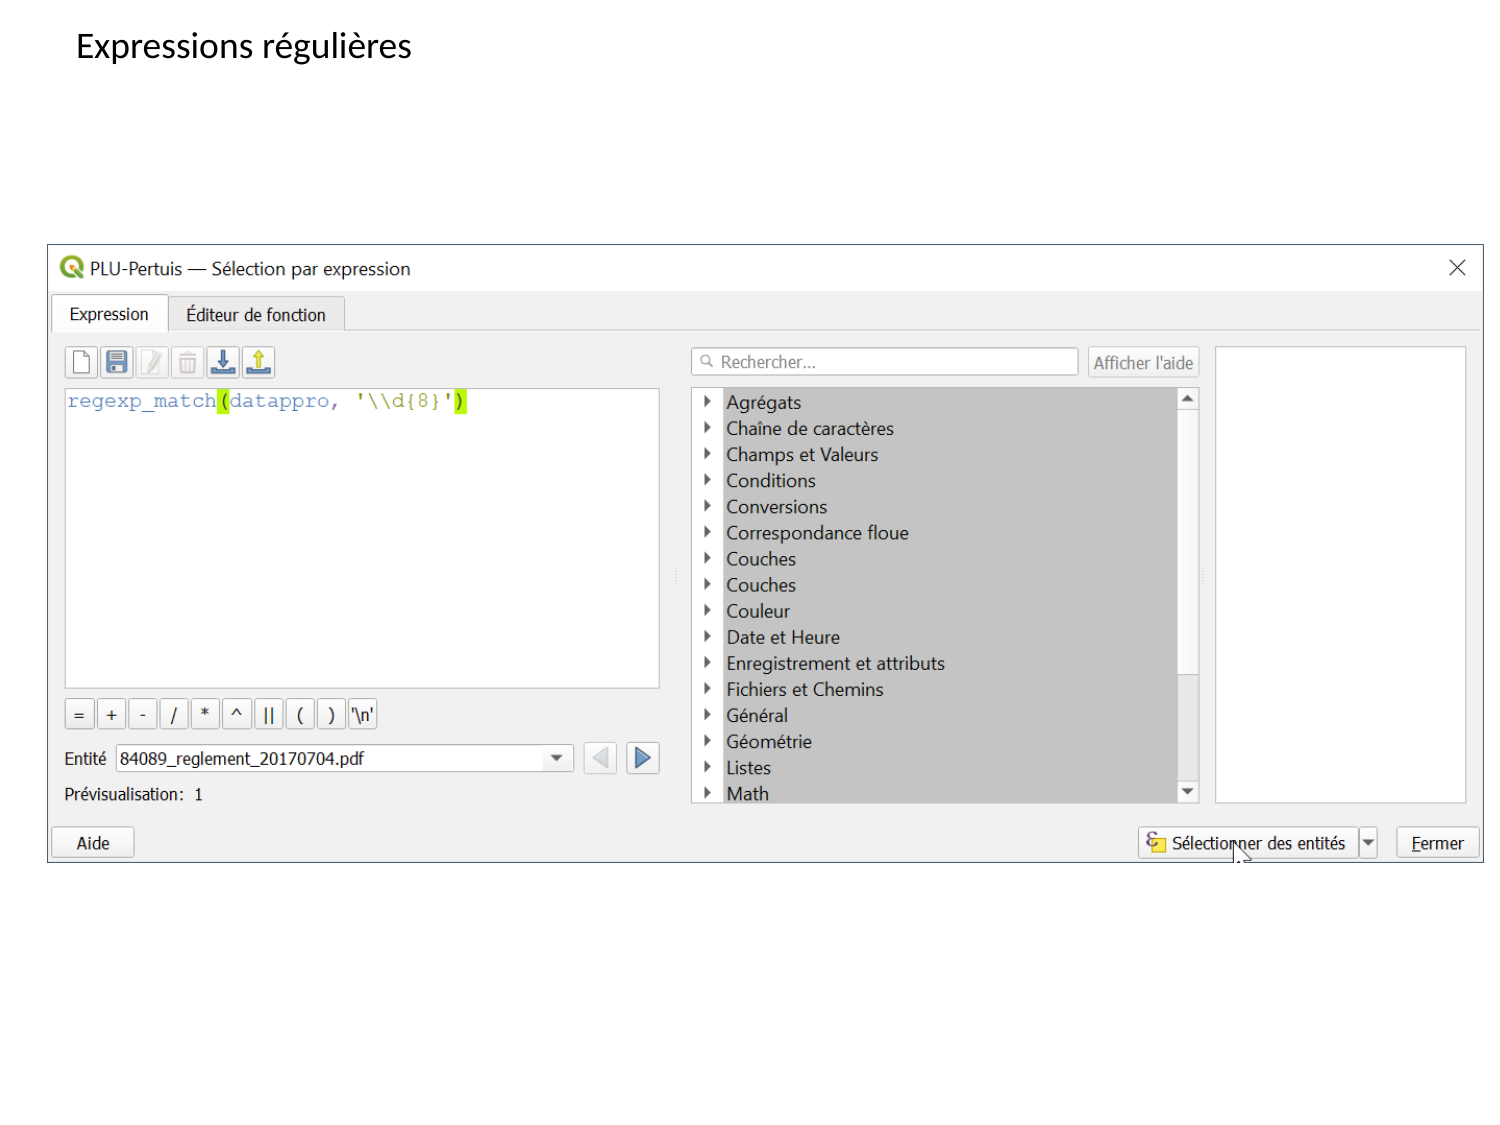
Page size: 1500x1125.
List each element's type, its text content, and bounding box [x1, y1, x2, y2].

picture [47, 244, 1484, 863]
text_box Expressions régulières [61, 13, 434, 299]
